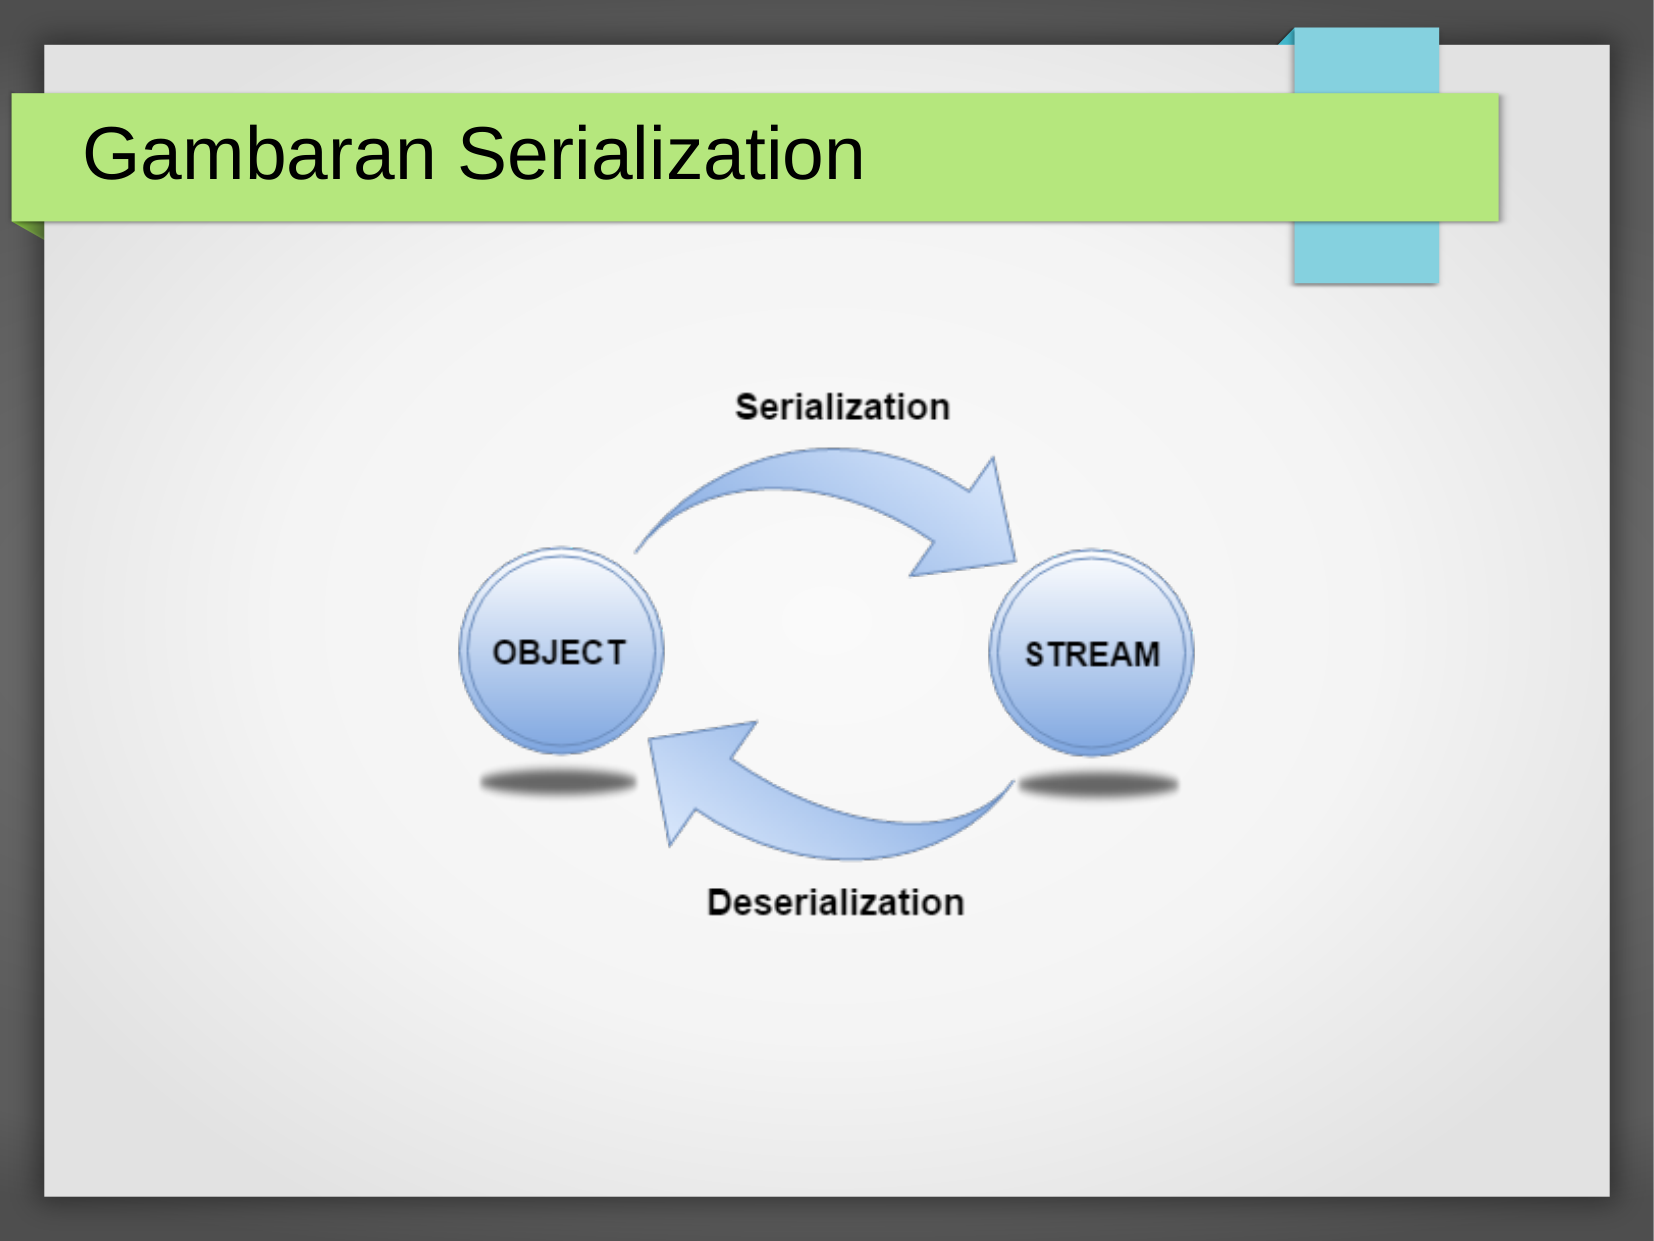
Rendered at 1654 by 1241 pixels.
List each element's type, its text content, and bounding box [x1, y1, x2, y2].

title Gambaran Serialization [82, 94, 1264, 213]
picture [0, 0, 1654, 1241]
